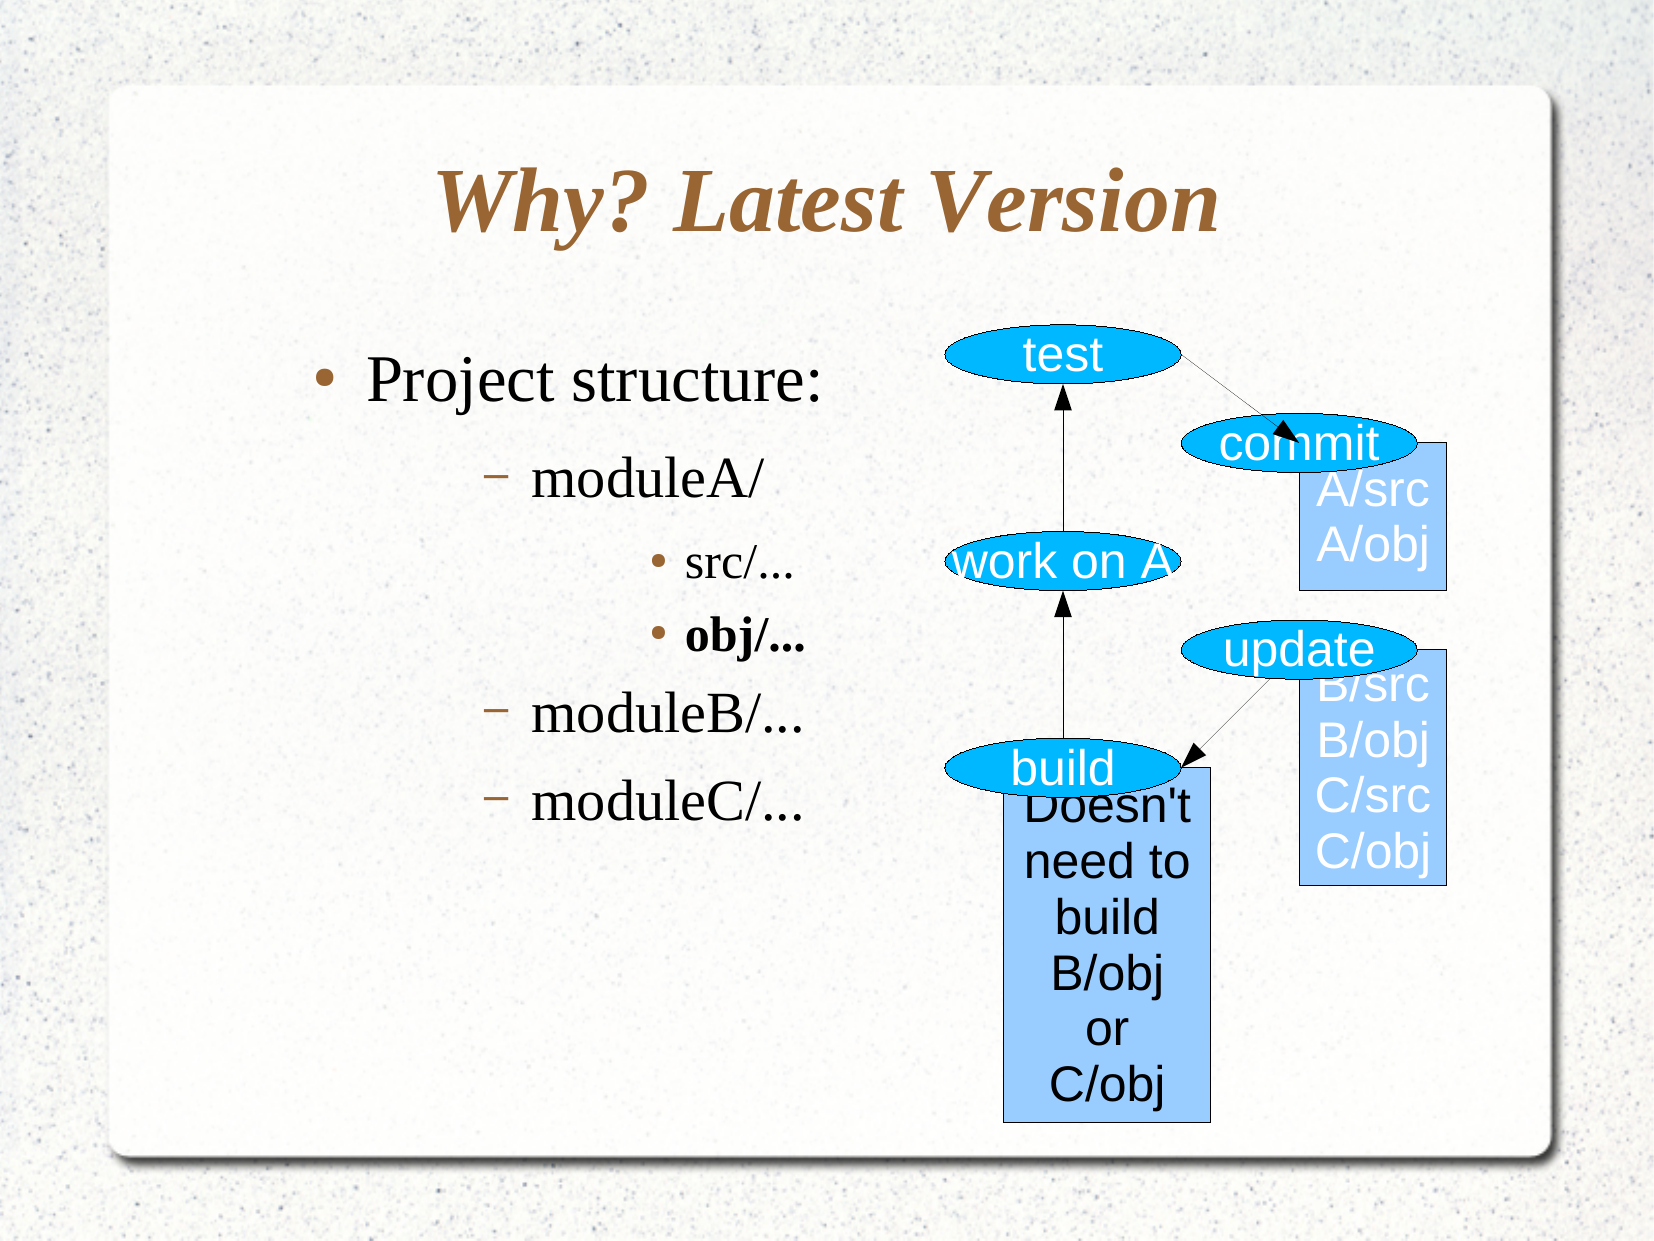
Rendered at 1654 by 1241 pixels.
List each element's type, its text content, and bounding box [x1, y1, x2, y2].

text_box A/src A/obj [1299, 442, 1447, 591]
text_box work on A [944, 531, 1182, 591]
picture [0, 0, 1654, 1241]
text_box Doesn't need to build B/obj or C/obj [1003, 767, 1211, 1123]
text_box B/src B/obj C/src C/obj [1299, 649, 1447, 886]
text_box build [944, 738, 1182, 798]
text_box work on A [1151, 548, 1163, 564]
text_box commit [1181, 413, 1418, 473]
title Why? Latest Version [118, 96, 1536, 304]
text_box test [944, 324, 1182, 384]
text_box update [1181, 620, 1418, 680]
list Project structure: moduleA/ src/... obj/... moduleB/... moduleC/... [295, 342, 958, 1161]
